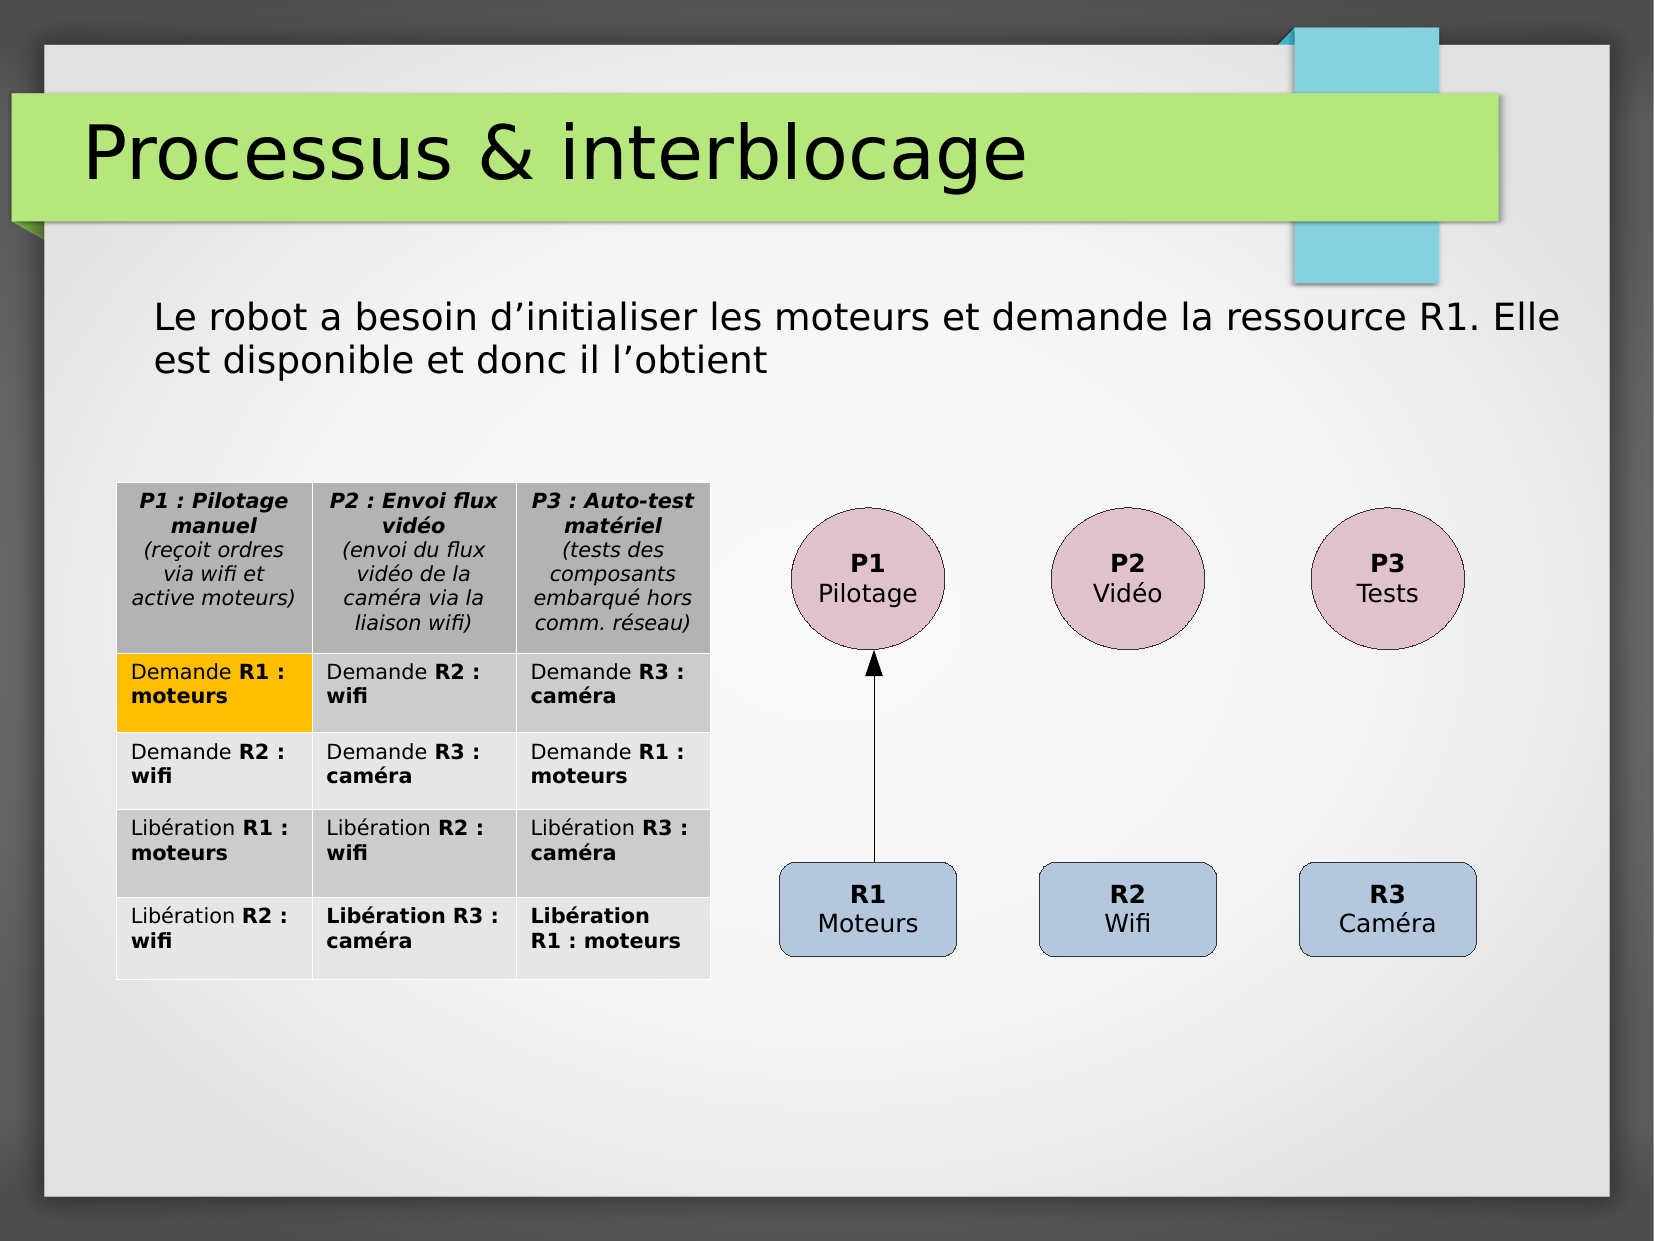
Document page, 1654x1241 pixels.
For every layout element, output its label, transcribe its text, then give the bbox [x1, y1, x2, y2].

table_cell Demande R3 : caméra [517, 654, 710, 732]
table_cell Libération R2 : wifi [117, 898, 312, 979]
table_cell Libération R2 : wifi [313, 810, 516, 897]
table_cell Demande R3 : caméra [313, 733, 516, 809]
table_cell Libération R1 : moteurs [117, 810, 312, 897]
table_cell Demande R2 : wifi [117, 733, 312, 809]
text_box P3 Tests [1311, 507, 1465, 650]
text_box R3 Caméra [1299, 862, 1477, 957]
table_cell Libération R1 : moteurs [517, 898, 710, 979]
list Le robot a besoin d’initialiser les moteurs et demande la ressource R1. Elle est disponible et donc il l’obtient [82, 295, 1571, 449]
text_box R2 Wifi [1039, 862, 1217, 957]
text_box P2 Vidéo [1051, 507, 1205, 650]
table_cell Libération R3 : caméra [313, 898, 516, 979]
text_box R1 Moteurs [779, 862, 957, 957]
table_header P1 : Pilotage manuel (reçoit ordres via wifi et active moteurs) [117, 483, 312, 653]
table_cell Libération R3 : caméra [517, 810, 710, 897]
picture [0, 0, 1654, 1241]
title Processus & interblocage [82, 94, 1264, 213]
table_cell Demande R1 : moteurs [517, 733, 710, 809]
table_header P3 : Auto-test matériel (tests des composants embarqué hors comm. réseau) [517, 483, 710, 653]
table_header P2 : Envoi flux vidéo (envoi du flux vidéo de la caméra via la liaison wifi) [313, 483, 516, 653]
table_cell Demande R1 : moteurs [117, 654, 312, 732]
table_cell Demande R2 : wifi [313, 654, 516, 732]
text_box P1 Pilotage [791, 507, 945, 650]
